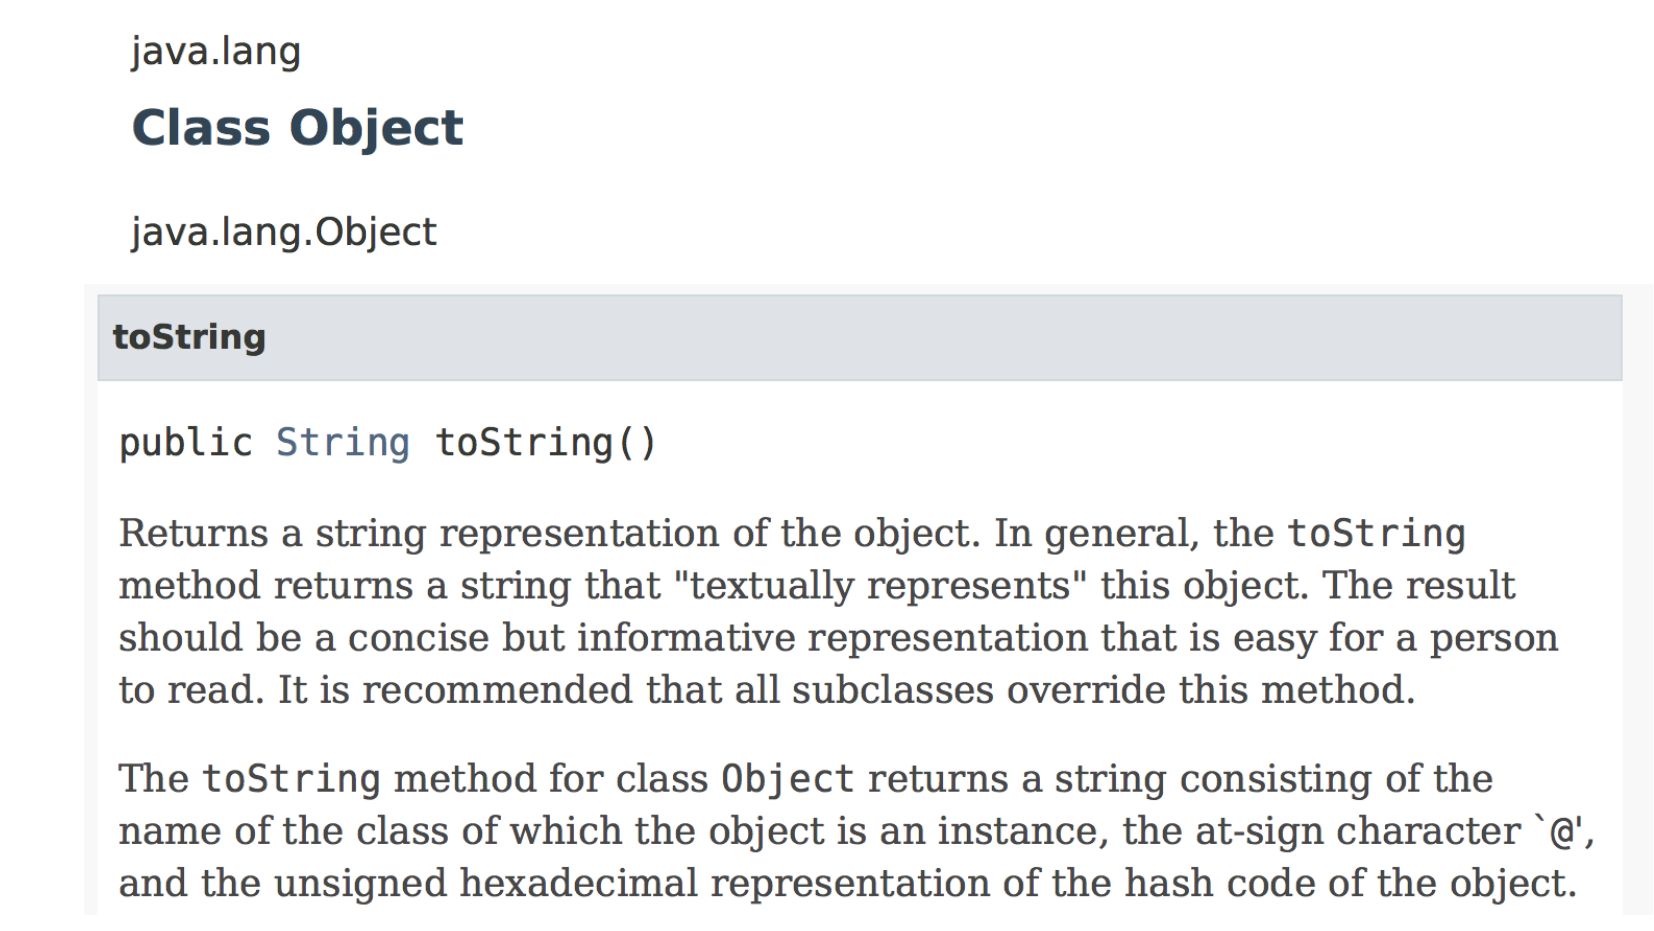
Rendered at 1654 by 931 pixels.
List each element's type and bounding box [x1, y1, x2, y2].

picture [100, 14, 1051, 267]
picture [84, 284, 1654, 915]
